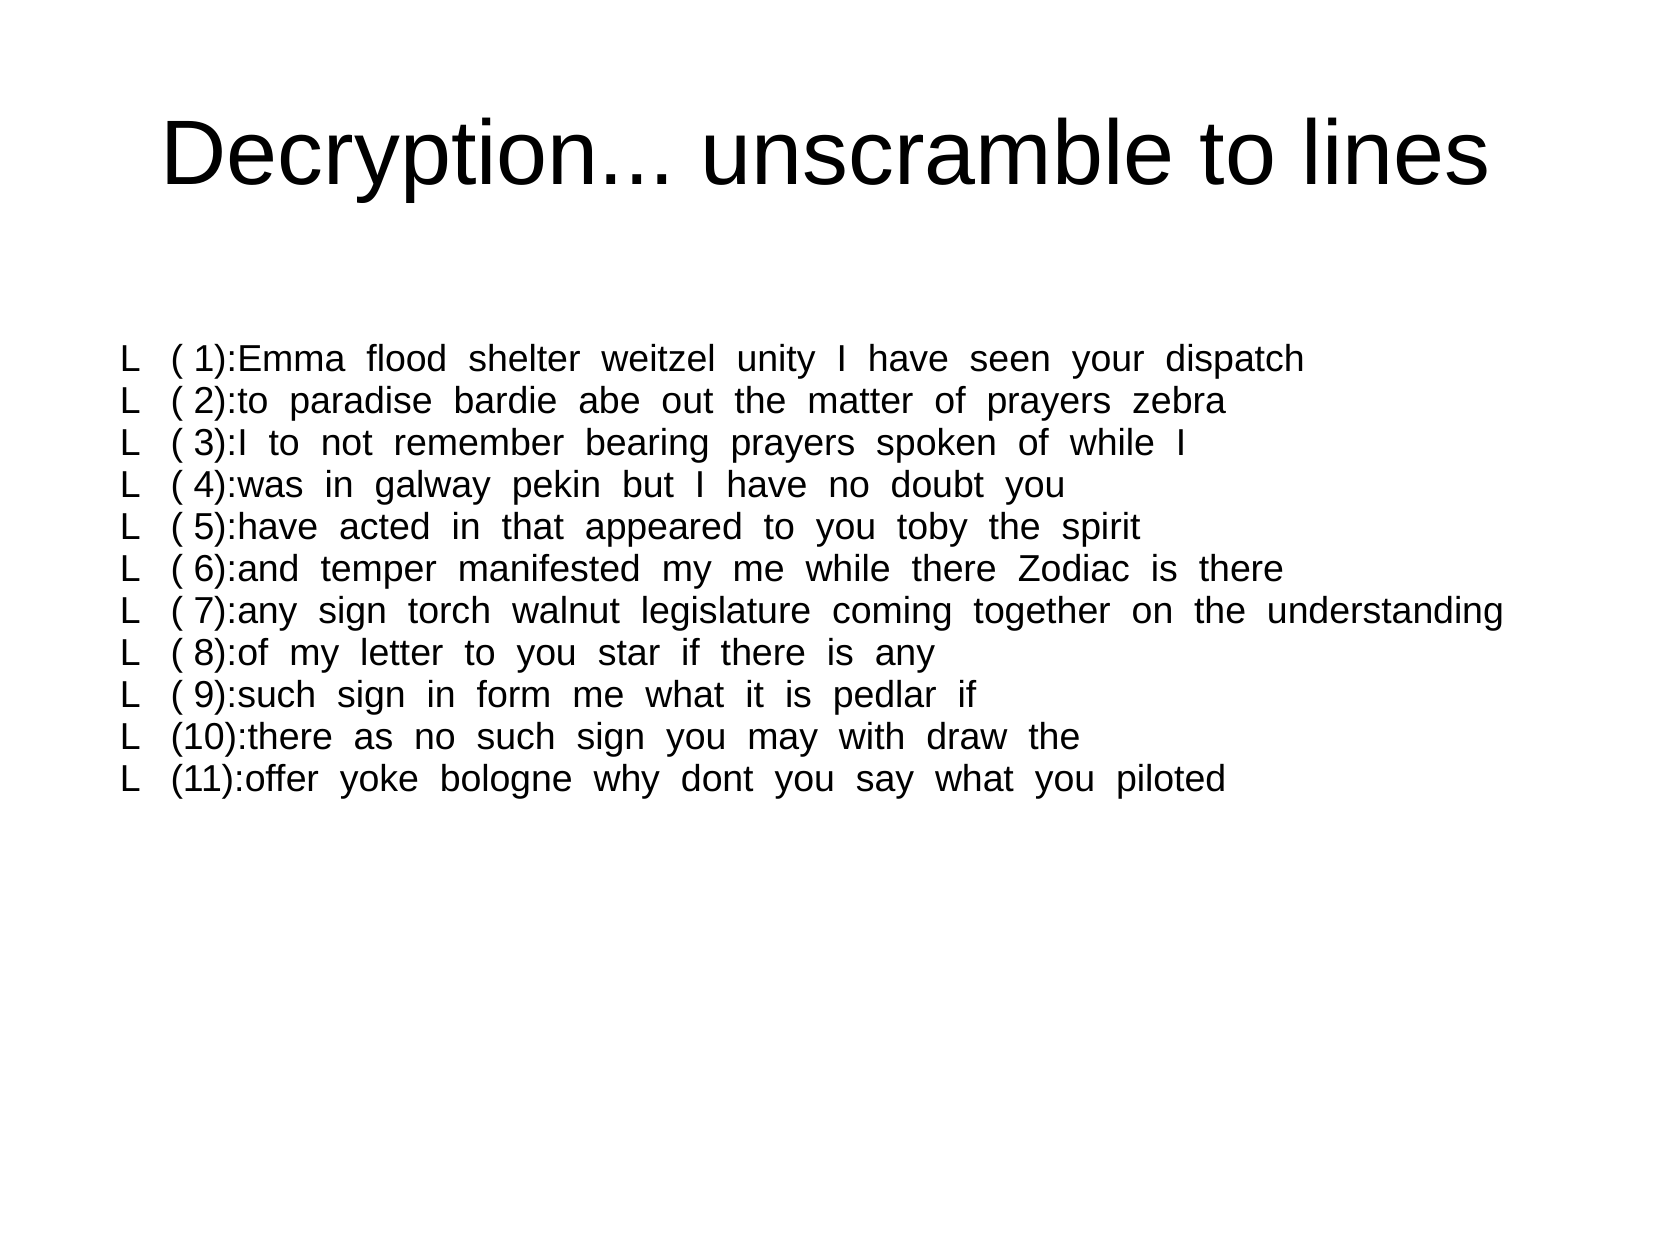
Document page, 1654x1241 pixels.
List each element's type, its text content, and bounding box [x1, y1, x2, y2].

title Decryption... unscramble to lines [82, 49, 1571, 257]
list [82, 290, 782, 526]
text_box L ( 1):Emma flood shelter weitzel unity I have seen your dispatch L ( 2):to paradise bardie abe out the matter of prayers zebra L ( 3):I to not remember bearing prayers spoken of while I L ( 4):was in galway pekin but I have no doubt you L ( 5):have acted in that appeared to you toby the spirit L ( 6):and temper manifested my me while there Zodiac is there L ( 7):any sign torch walnut legislature coming together on the understanding L ( 8):of my letter to you star if there is any L ( 9):such sign in form me what it is pedlar if L (10):there as no such sign you may with draw the L (11):offer yoke bologne why dont you say what you piloted [105, 330, 1636, 891]
